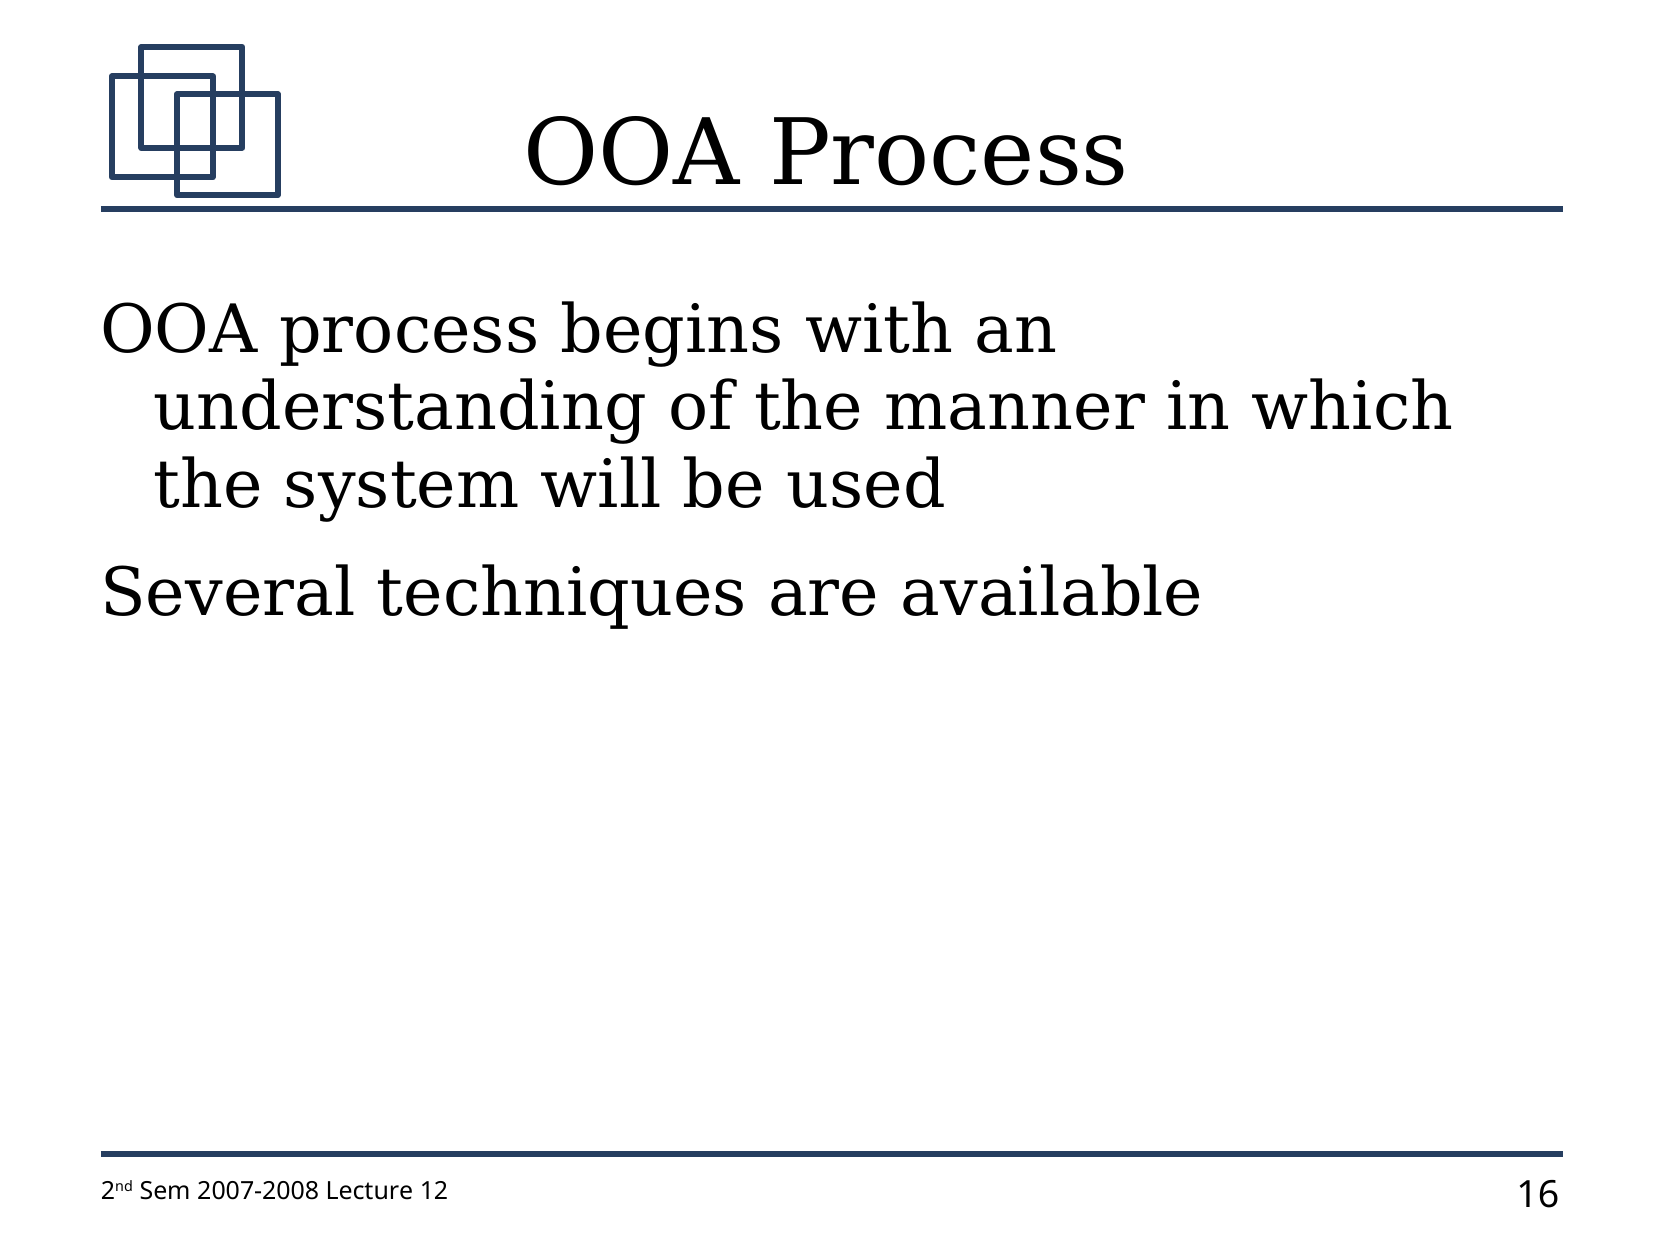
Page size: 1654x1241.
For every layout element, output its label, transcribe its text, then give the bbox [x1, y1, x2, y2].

list OOA process begins with an understanding of the manner in which the system will be used Several techniques are available [82, 290, 1571, 1109]
title OOA Process [82, 49, 1571, 257]
